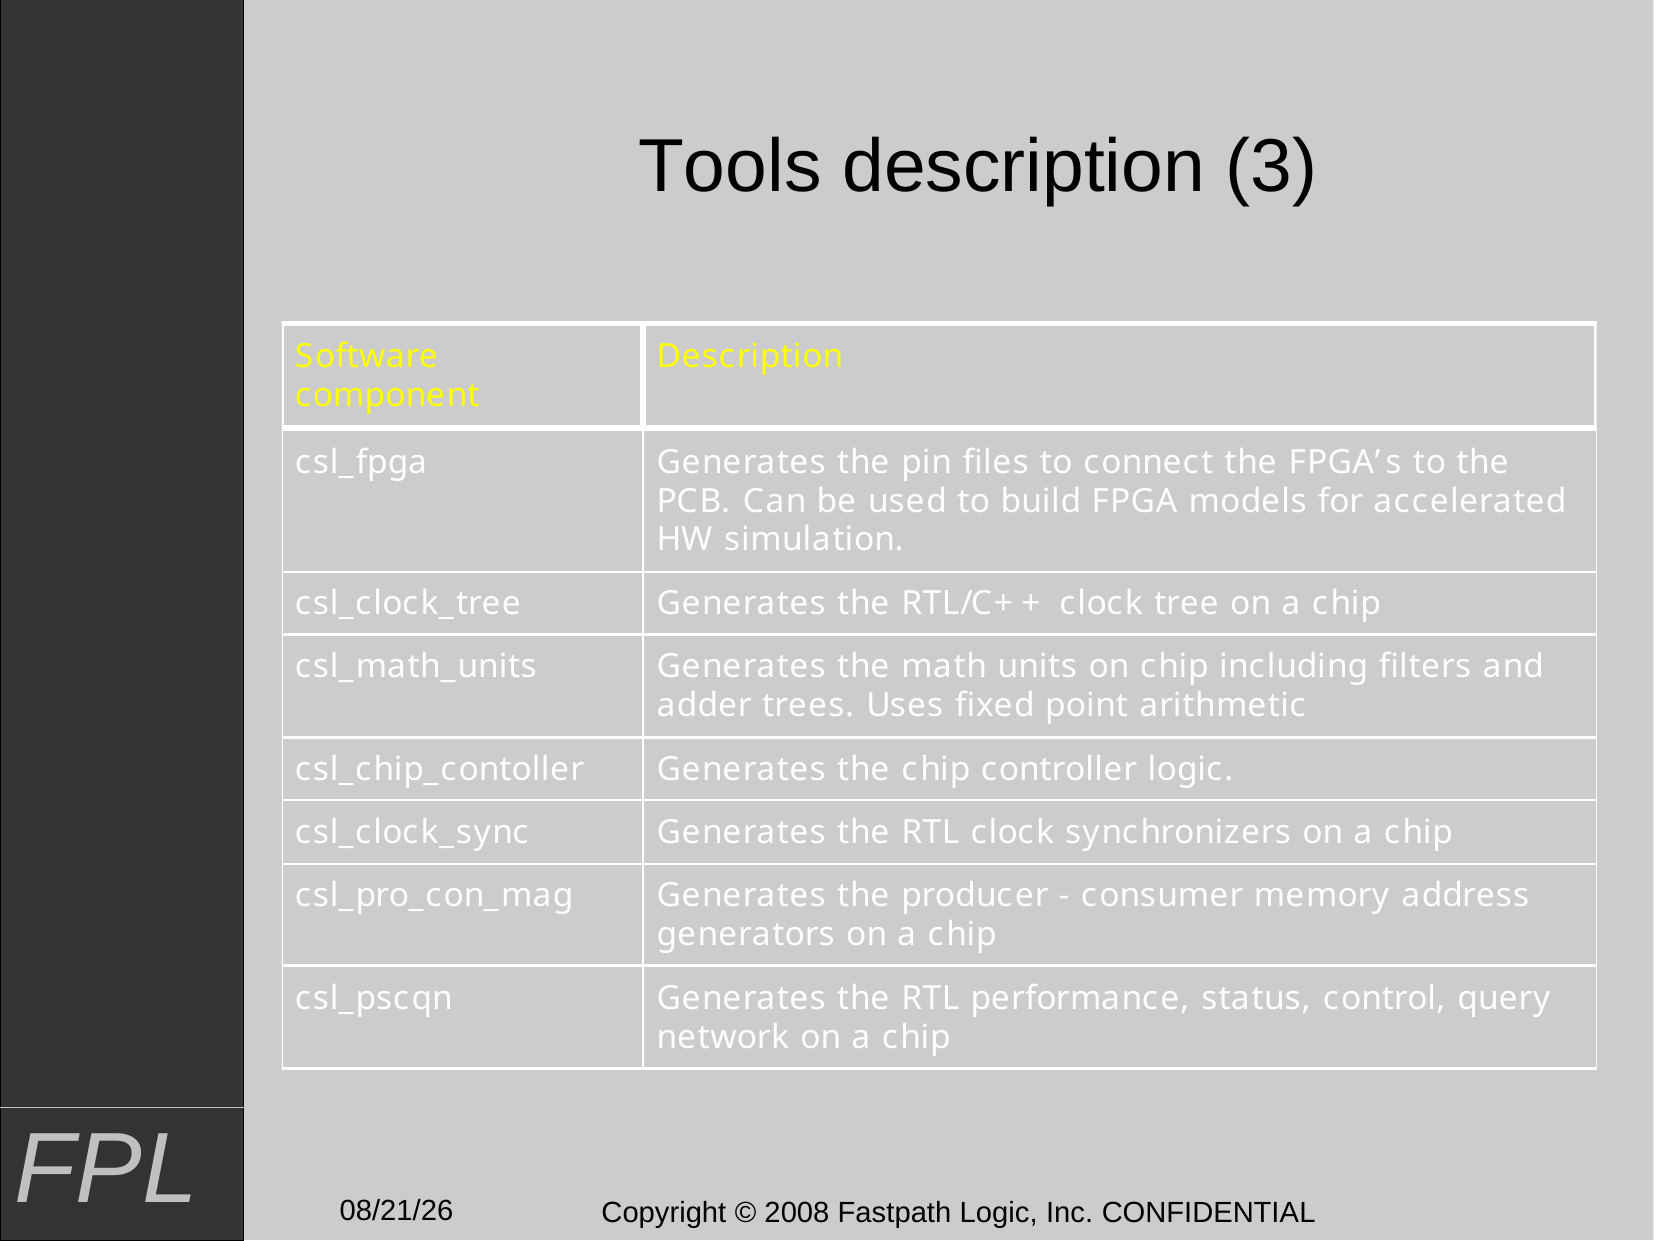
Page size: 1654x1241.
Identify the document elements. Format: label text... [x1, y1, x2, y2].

title Tools description (3) [427, 57, 1530, 274]
chart [281, 320, 1597, 1082]
